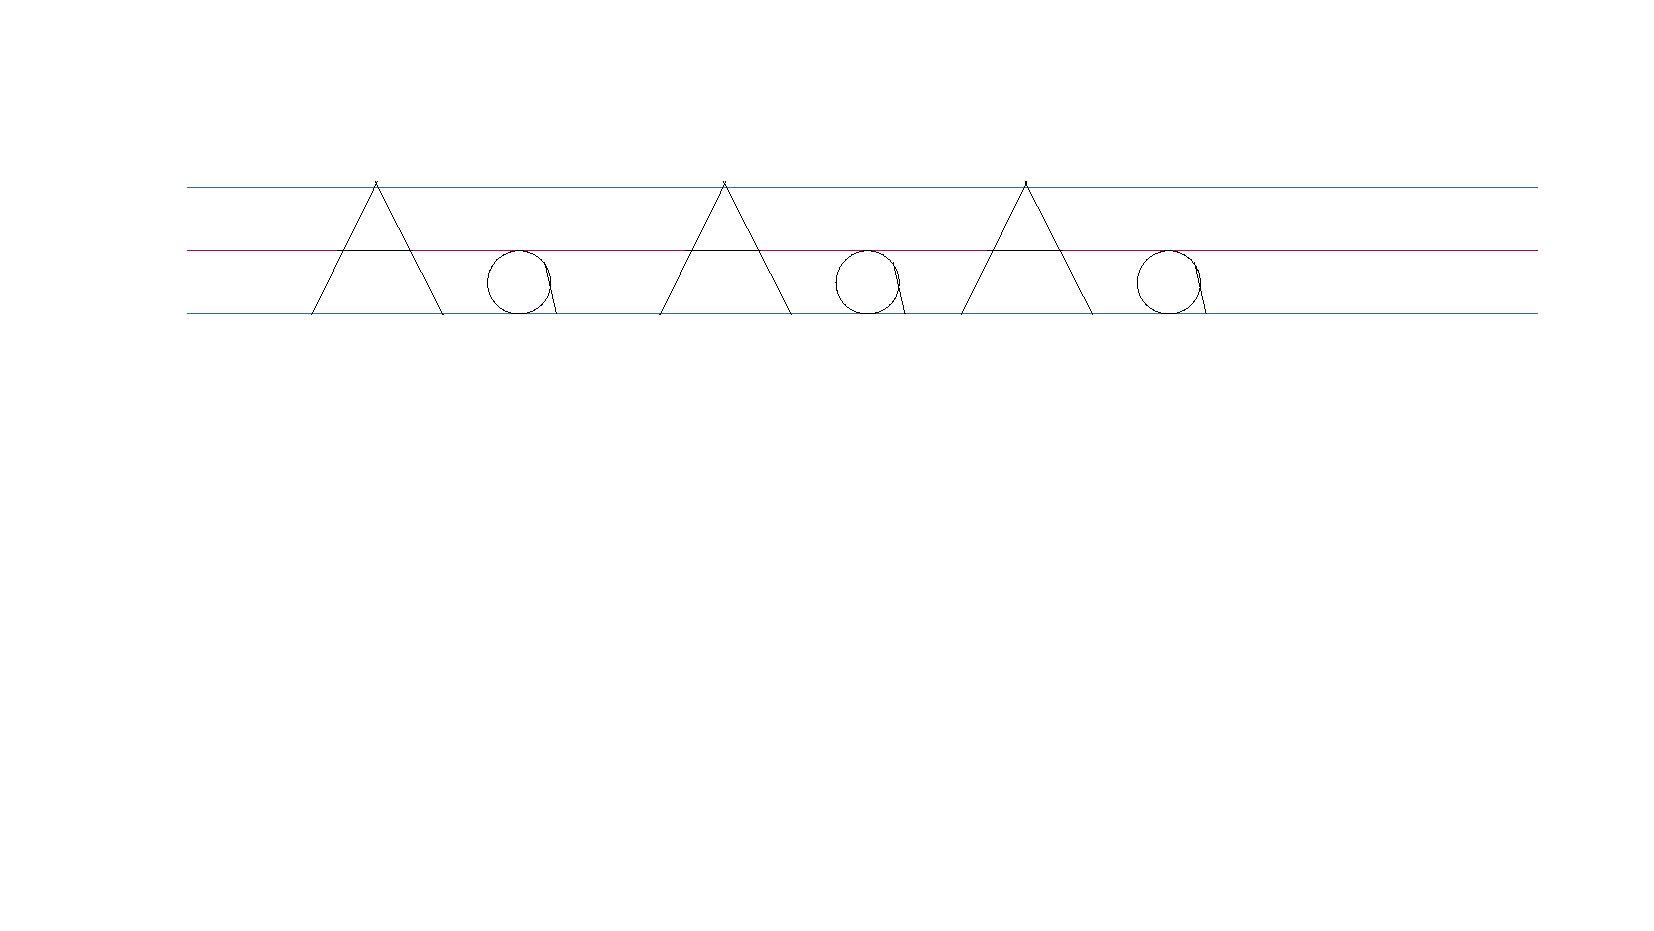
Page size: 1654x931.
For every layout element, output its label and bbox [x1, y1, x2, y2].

text_box [487, 250, 551, 314]
text_box [835, 250, 900, 314]
text_box [1137, 250, 1201, 314]
